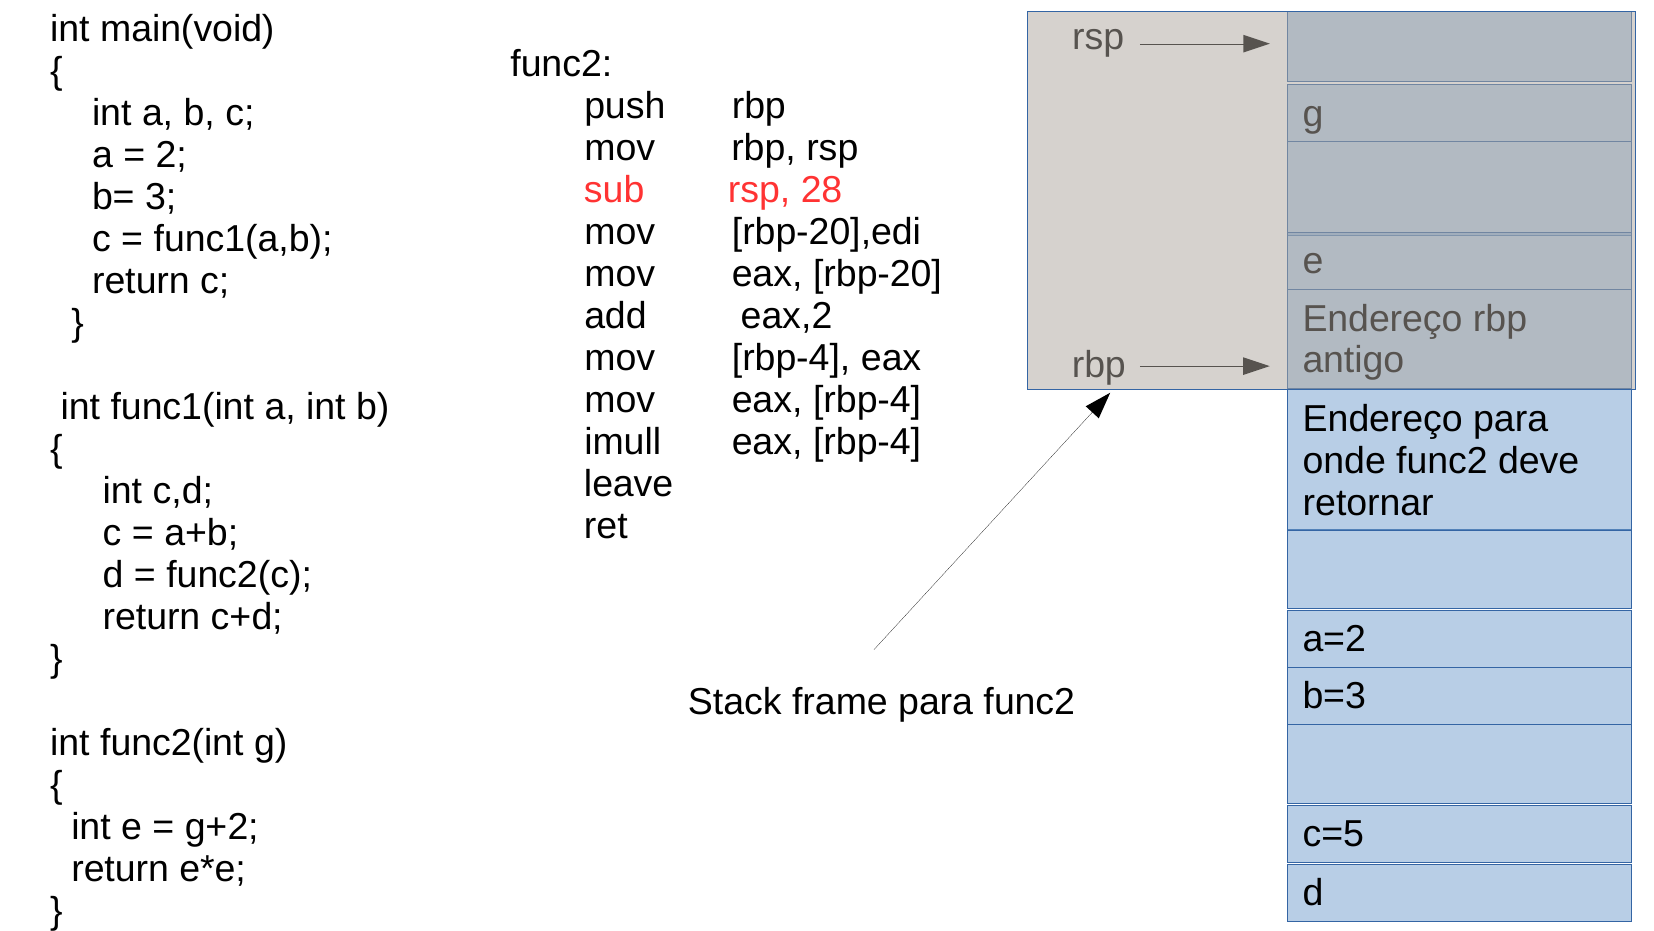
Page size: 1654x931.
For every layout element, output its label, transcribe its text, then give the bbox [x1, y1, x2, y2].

text_box a=2 [1287, 610, 1632, 668]
text_box [1287, 531, 1632, 609]
text_box d [1287, 864, 1632, 922]
text_box [1027, 11, 1636, 390]
text_box c=5 [1287, 805, 1632, 863]
text_box Stack frame para func2 [673, 673, 1091, 731]
text_box int main(void) { int a, b, c; a = 2; b= 3; c = func1(a,b); return c; } int func1(int a, int b) { int c,d; c = a+b; d = func2(c); return c+d; } int func2(int g) { int e = g+2; return e*e; } [35, 0, 449, 931]
text_box b=3 [1287, 668, 1632, 725]
text_box Endereço para onde func2 deve retornar [1287, 390, 1632, 531]
text_box [1287, 725, 1632, 804]
text_box func2: push rbp mov rbp, rsp sub rsp, 28 mov [rbp-20],edi mov eax, [rbp-20] add eax,2 mov [rbp-4], eax mov eax, [rbp-4] imull eax, [rbp-4] leave ret [495, 35, 1028, 807]
